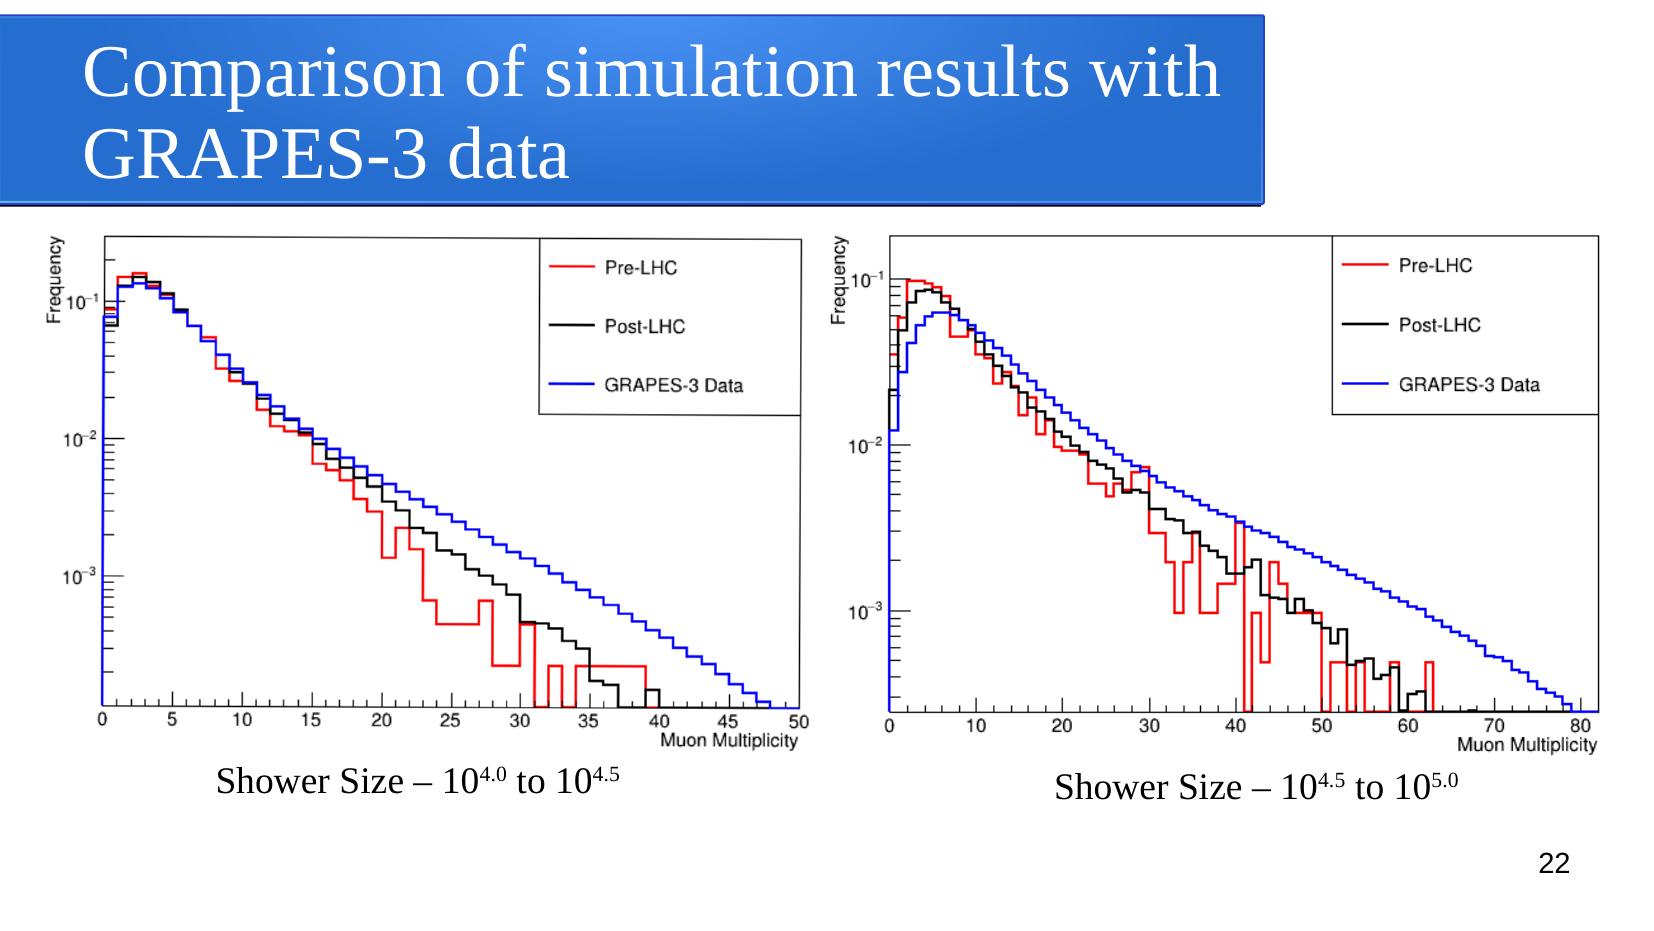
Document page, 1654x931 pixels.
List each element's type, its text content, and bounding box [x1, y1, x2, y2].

text_box Shower Size – 104.0 to 104.5 [200, 753, 636, 810]
picture [826, 224, 1612, 760]
title Comparison of simulation results with GRAPES-3 data [82, 29, 1235, 195]
text_box Shower Size – 104.5 to 105.0 [1039, 760, 1474, 815]
picture [39, 221, 815, 754]
